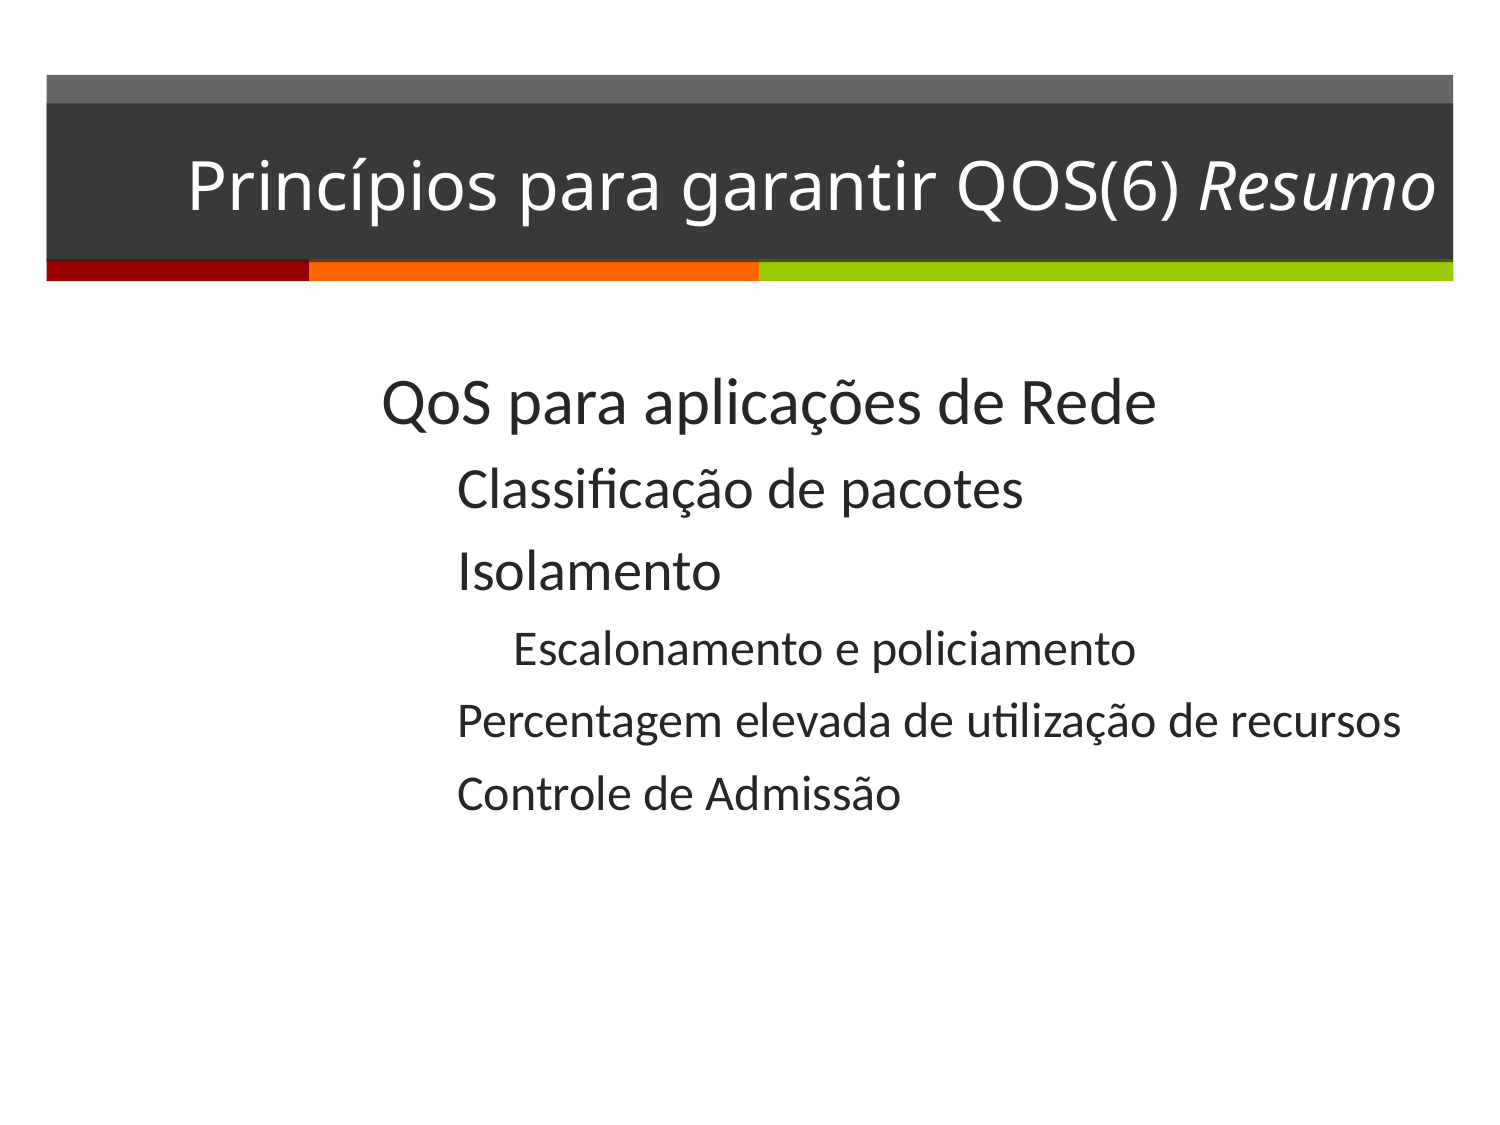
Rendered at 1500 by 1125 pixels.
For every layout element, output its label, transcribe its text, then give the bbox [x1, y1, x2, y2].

title Princípios para garantir QOS(6) Resumo [46, 103, 1454, 263]
list QoS para aplicações de Rede Classificação de pacotes Isolamento Escalonamento e policiamento Percentagem elevada de utilização de recursos Controle de Admissão [292, 350, 1454, 1005]
